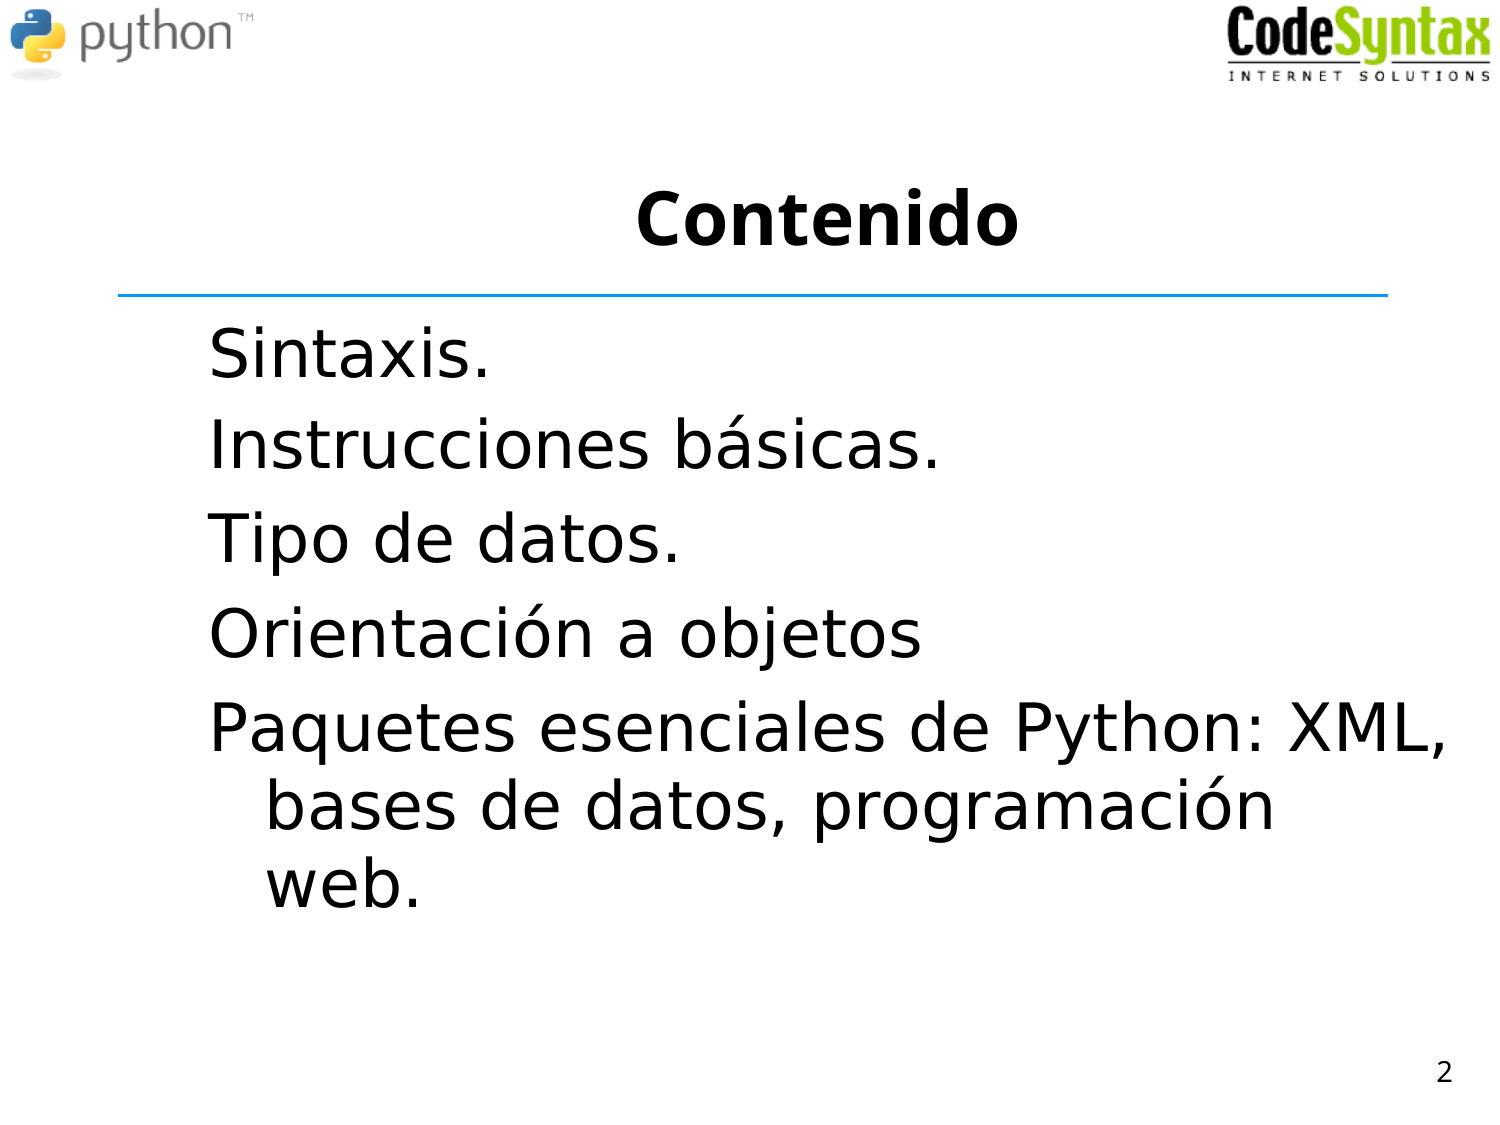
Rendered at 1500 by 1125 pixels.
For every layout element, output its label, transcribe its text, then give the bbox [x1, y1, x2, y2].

picture [1226, 5, 1500, 83]
title Contenido [188, 35, 1468, 276]
list Sintaxis. Instrucciones básicas. Tipo de datos. Orientación a objetos Paquetes esenciales de Python: XML, bases de datos, programación web. [193, 319, 1469, 1071]
picture [0, 0, 286, 92]
